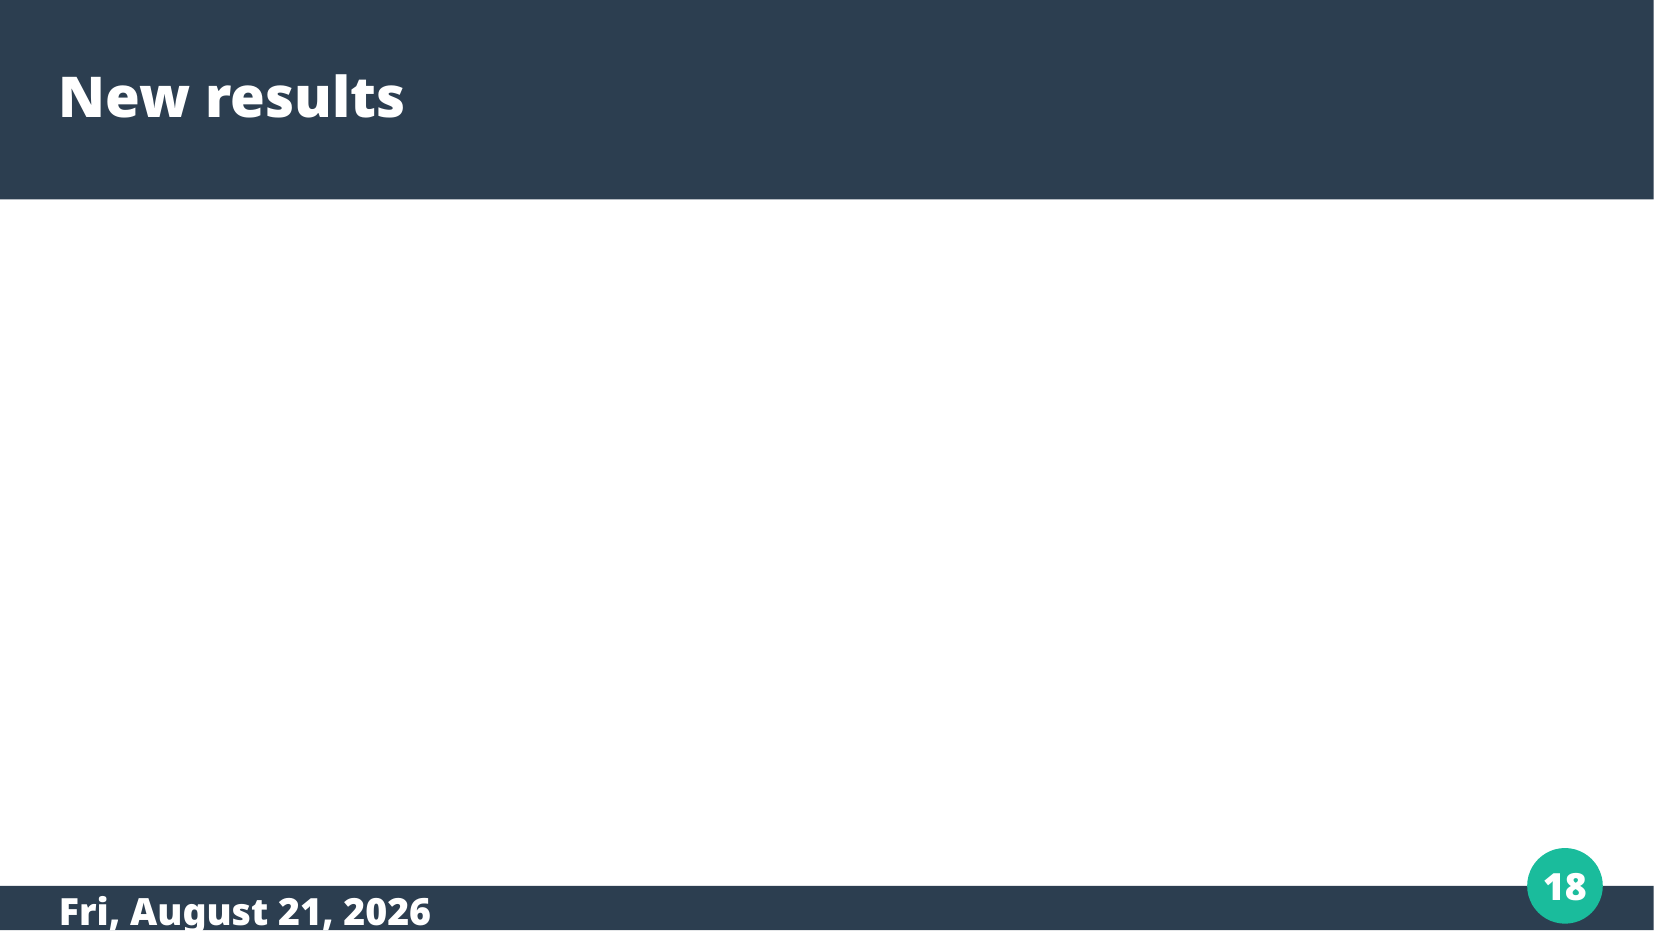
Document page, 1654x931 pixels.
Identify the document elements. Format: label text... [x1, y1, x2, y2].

title New results [59, 37, 1595, 155]
